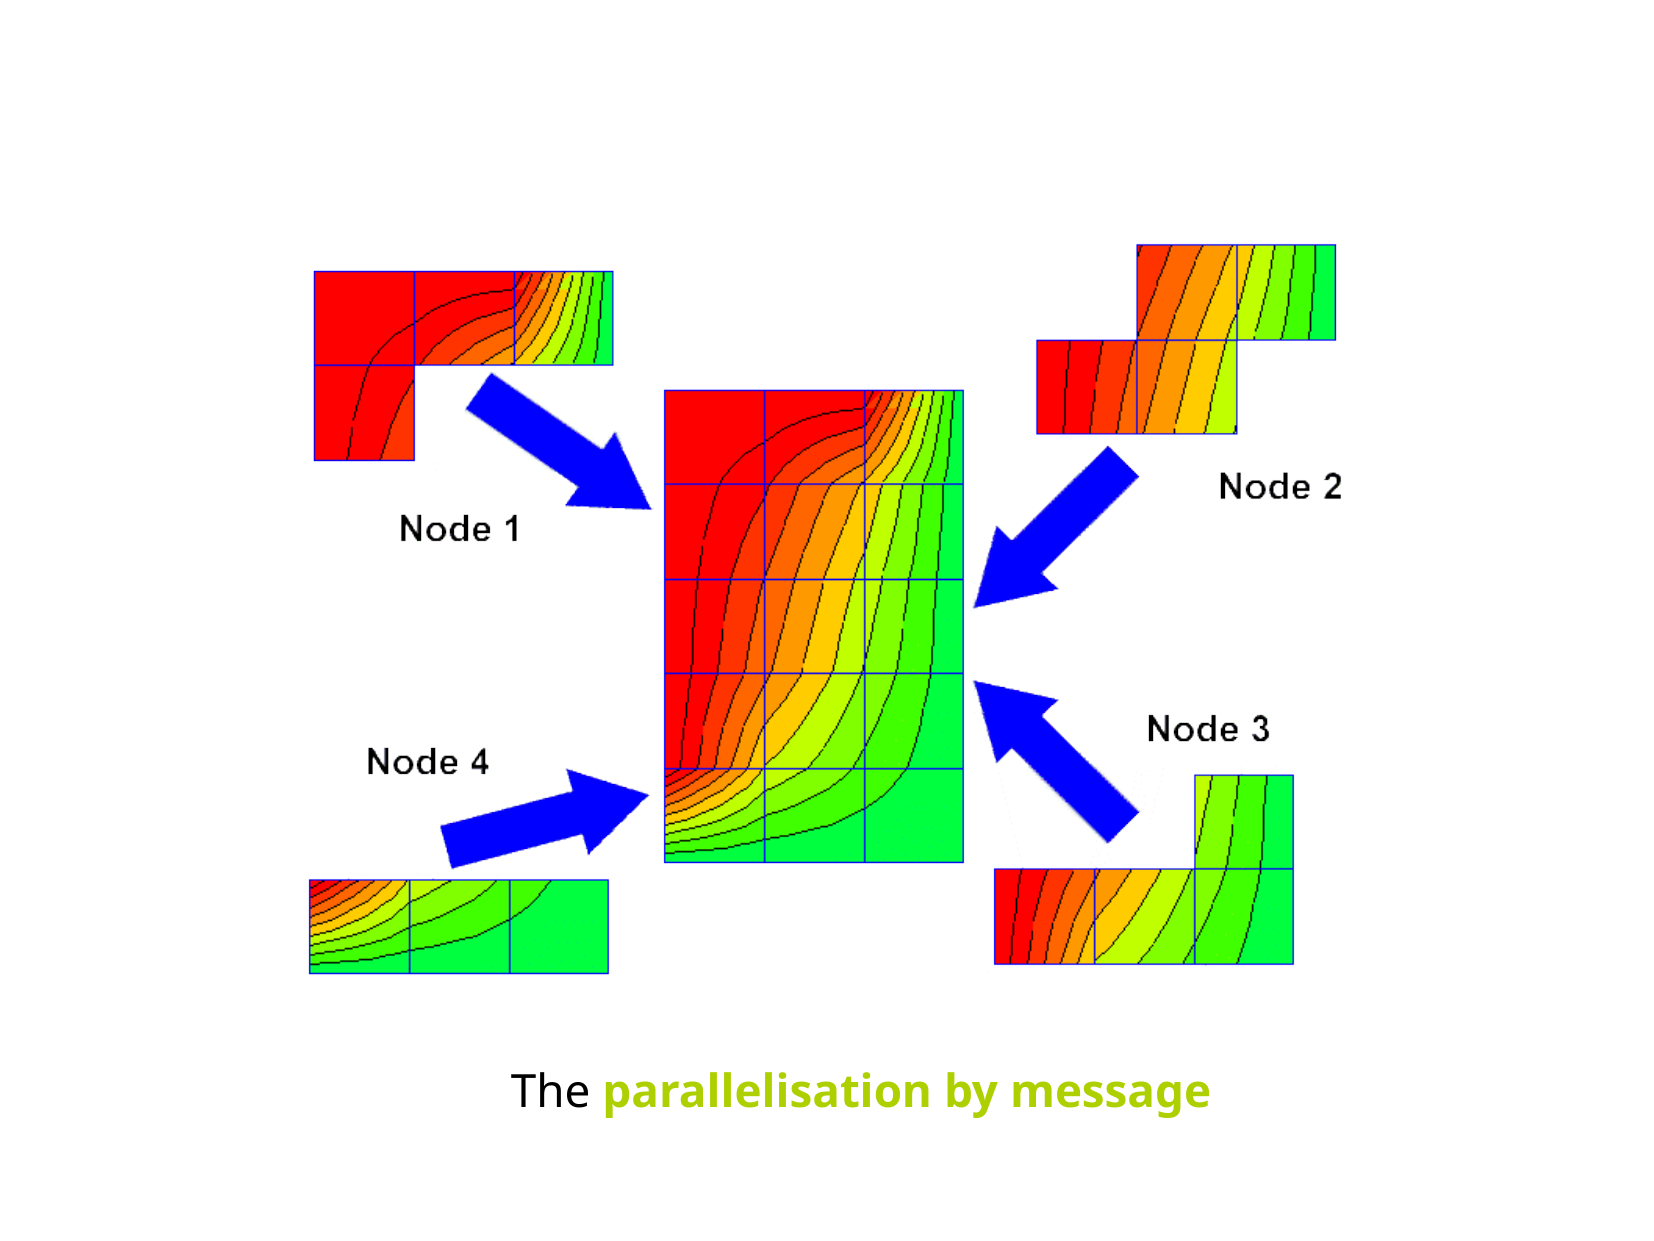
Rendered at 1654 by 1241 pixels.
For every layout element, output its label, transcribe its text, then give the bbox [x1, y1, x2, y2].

picture [295, 238, 1346, 981]
text_box The parallelisation by message [496, 1051, 1241, 1125]
